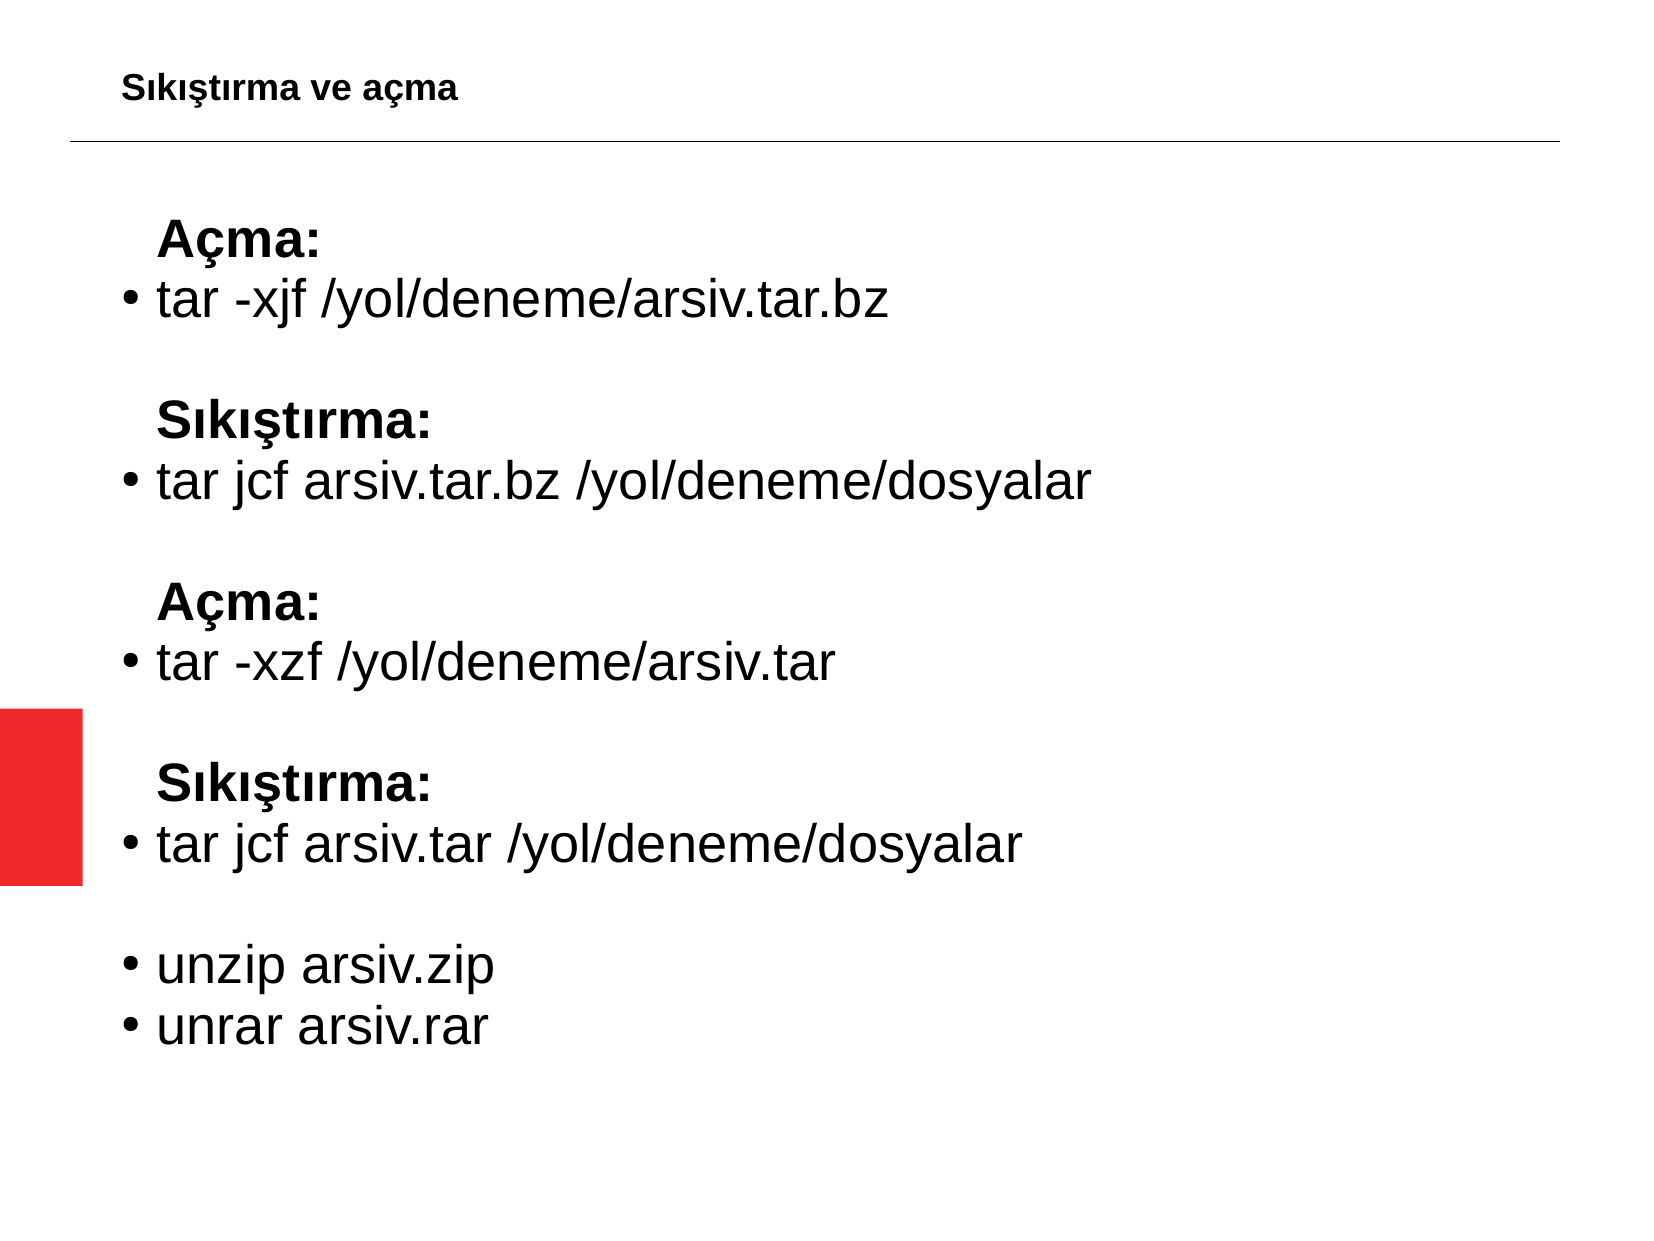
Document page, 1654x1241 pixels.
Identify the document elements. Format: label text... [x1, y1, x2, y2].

text_box Açma: tar -xjf /yol/deneme/arsiv.tar.bz Sıkıştırma: tar jcf arsiv.tar.bz /yol/deneme/dosyalar Açma: tar -xzf /yol/deneme/arsiv.tar Sıkıştırma: tar jcf arsiv.tar /yol/deneme/dosyalar unzip arsiv.zip unrar arsiv.rar [106, 200, 1465, 1124]
text_box Sıkıştırma ve açma [106, 59, 1536, 116]
